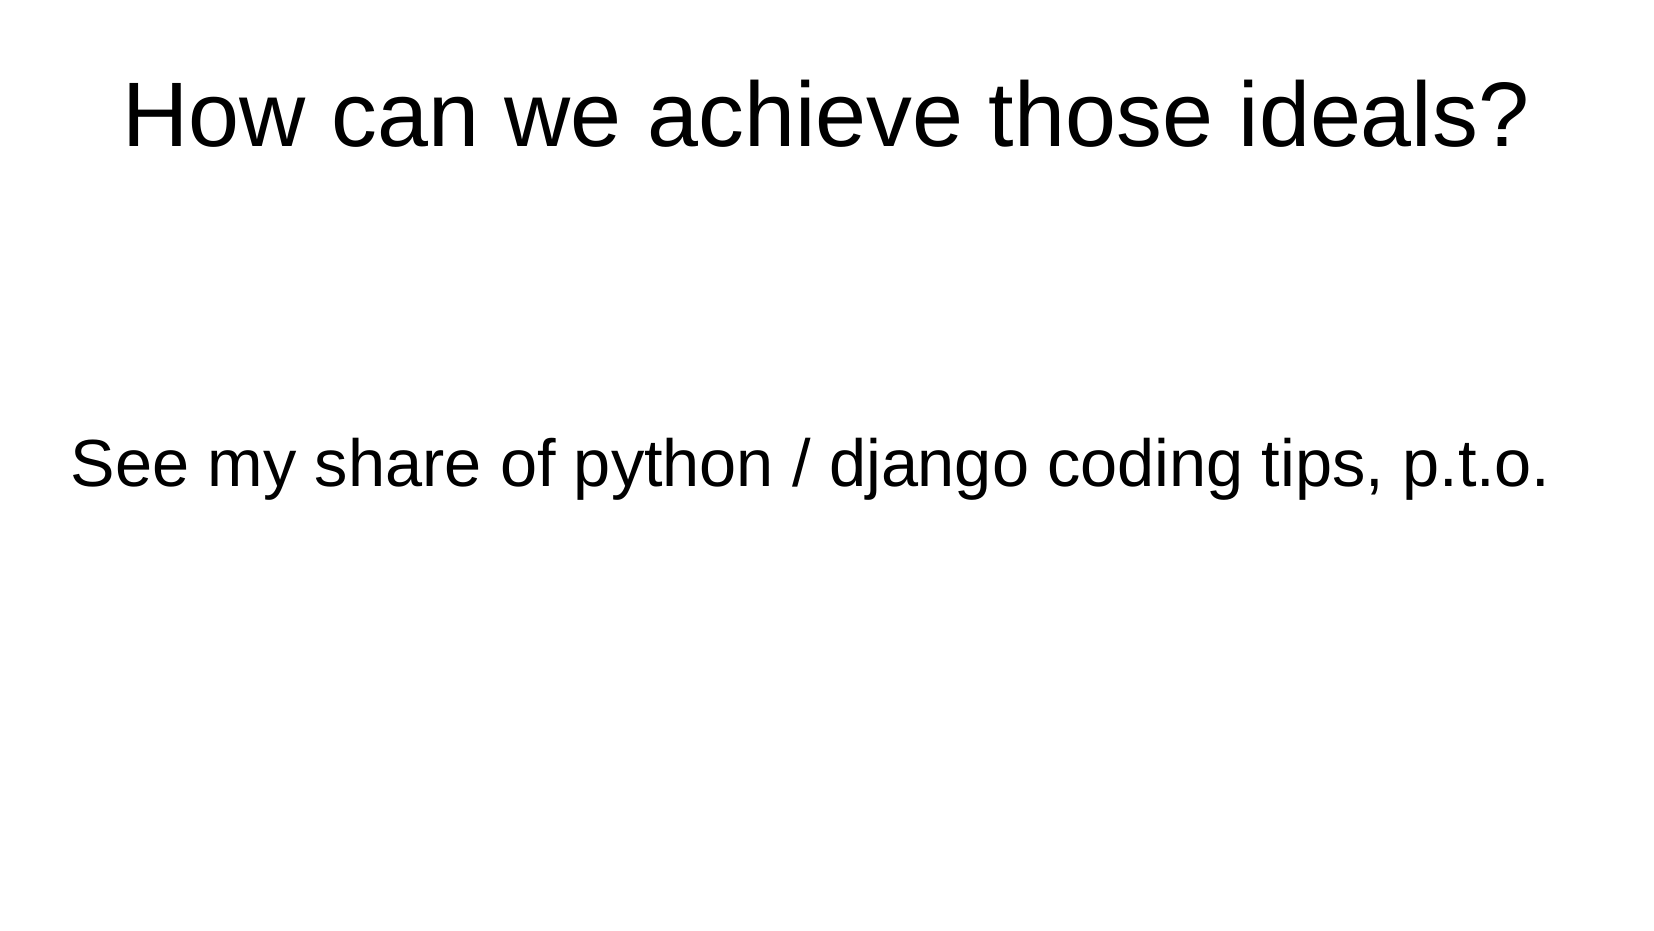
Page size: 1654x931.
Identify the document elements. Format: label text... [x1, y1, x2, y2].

list See my share of python / django coding tips, p.t.o. [0, 217, 1654, 758]
title How can we achieve those ideals? [82, 37, 1571, 193]
